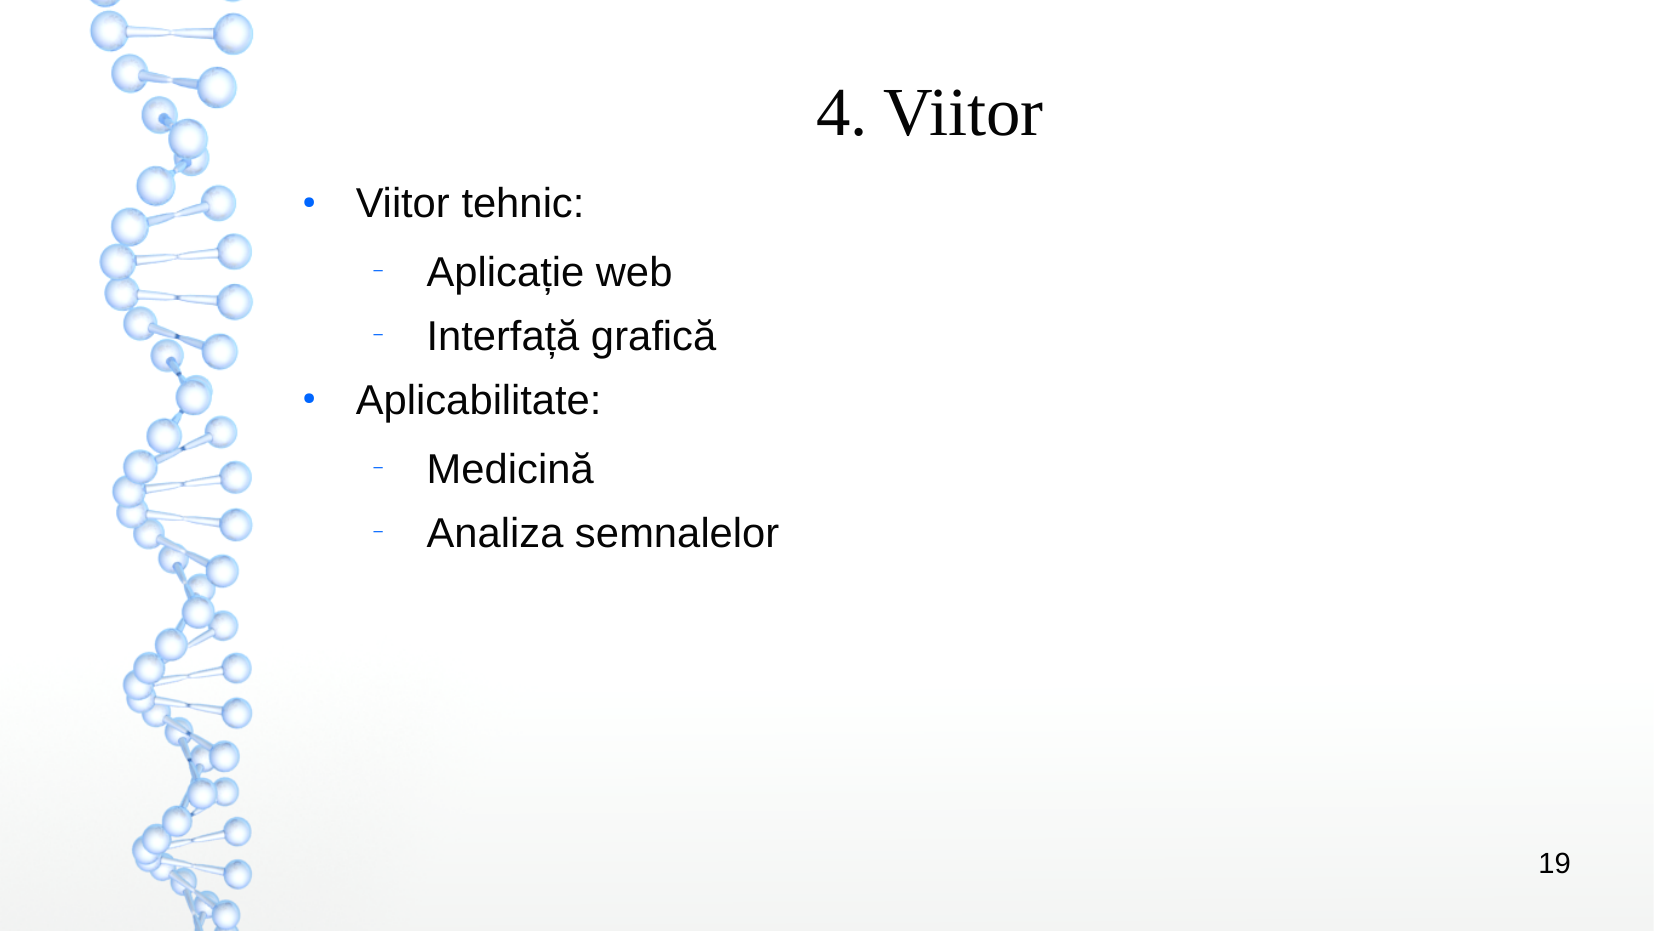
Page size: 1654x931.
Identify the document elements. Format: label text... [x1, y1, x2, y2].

title 4. Viitor [265, 35, 1595, 189]
picture [0, 0, 1654, 931]
list Viitor tehnic: Aplicație web Interfață grafică Aplicabilitate: Medicină Analiza semnalelor [285, 180, 1636, 916]
